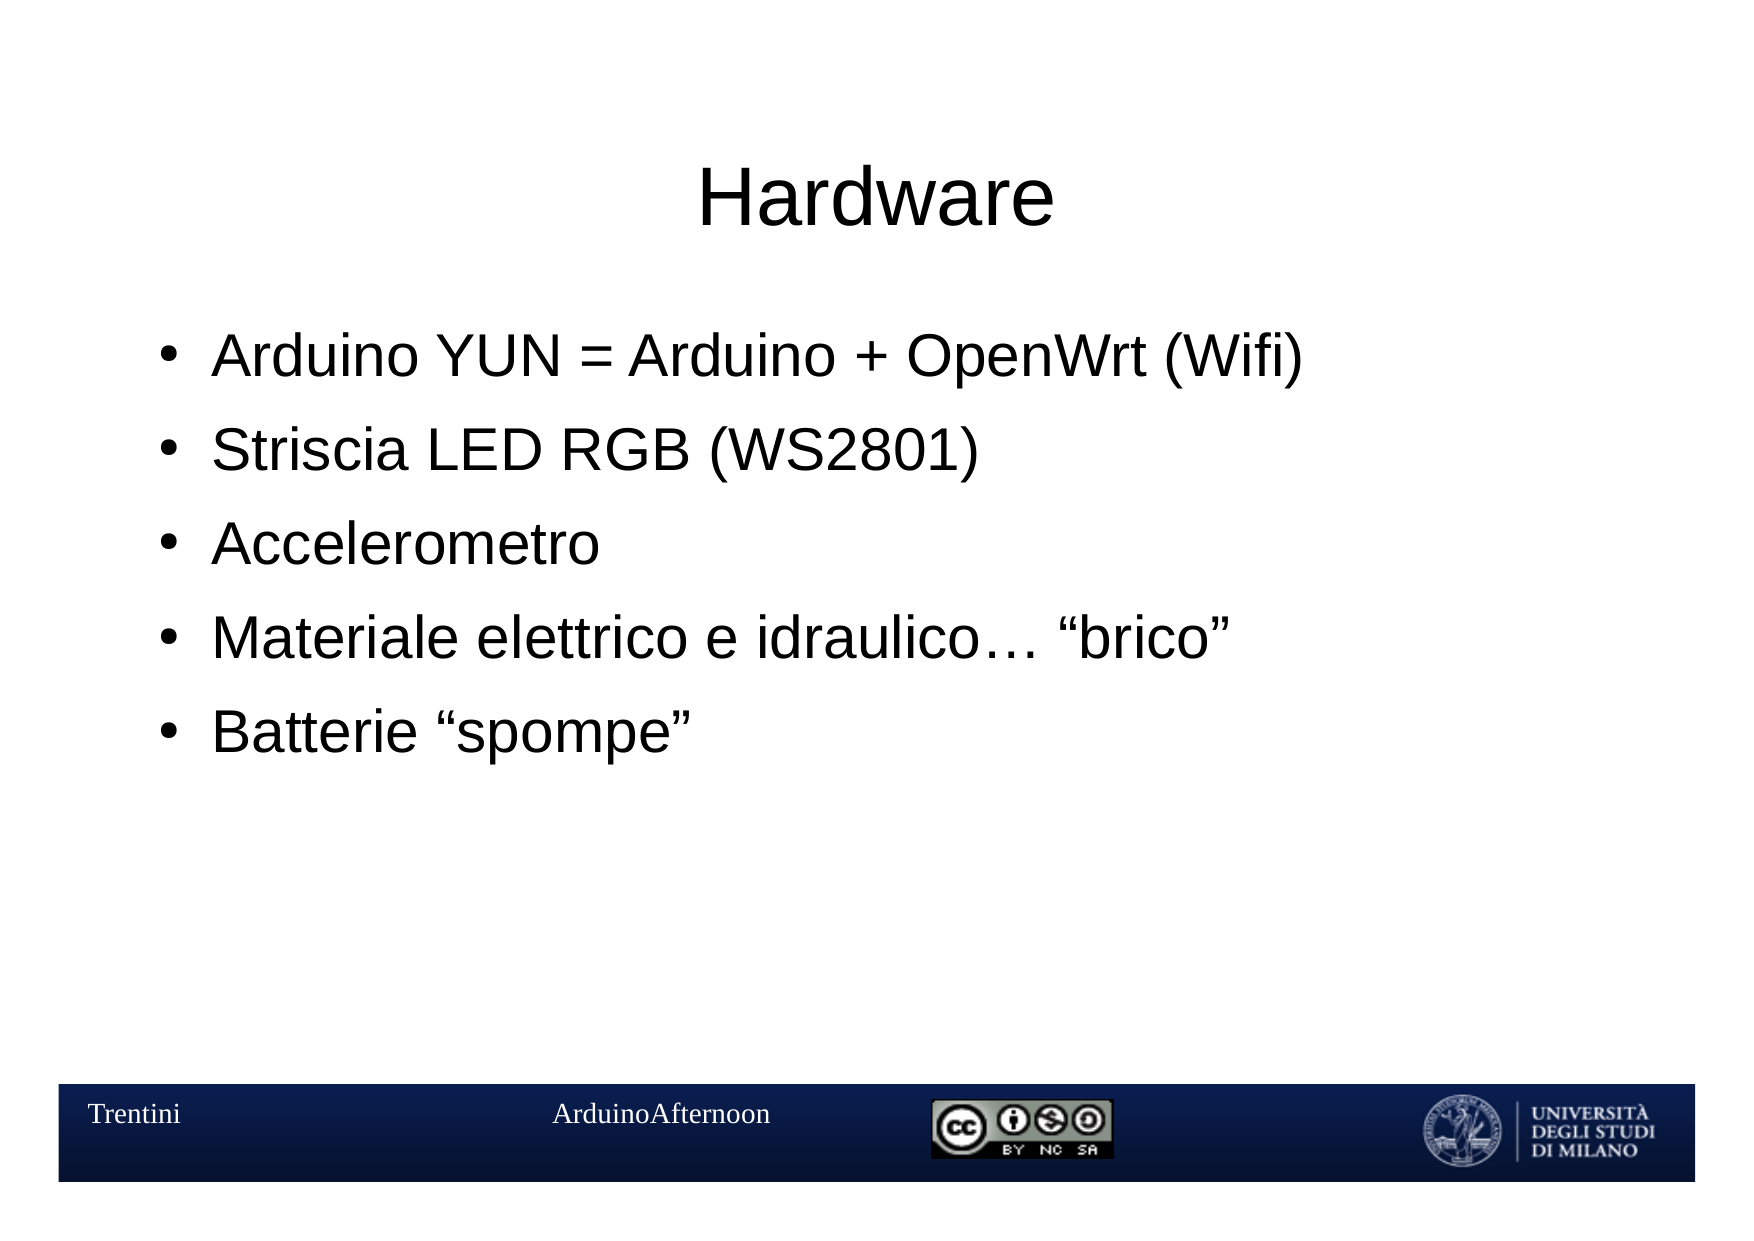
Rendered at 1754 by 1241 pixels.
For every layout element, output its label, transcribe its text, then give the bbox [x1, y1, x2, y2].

title Hardware [140, 103, 1614, 291]
list Arduino YUN = Arduino + OpenWrt (Wifi) Striscia LED RGB (WS2801) Accelerometro Materiale elettrico e idraulico… “brico” Batterie “spompe” [140, 321, 1614, 973]
picture [58, 1084, 1696, 1182]
